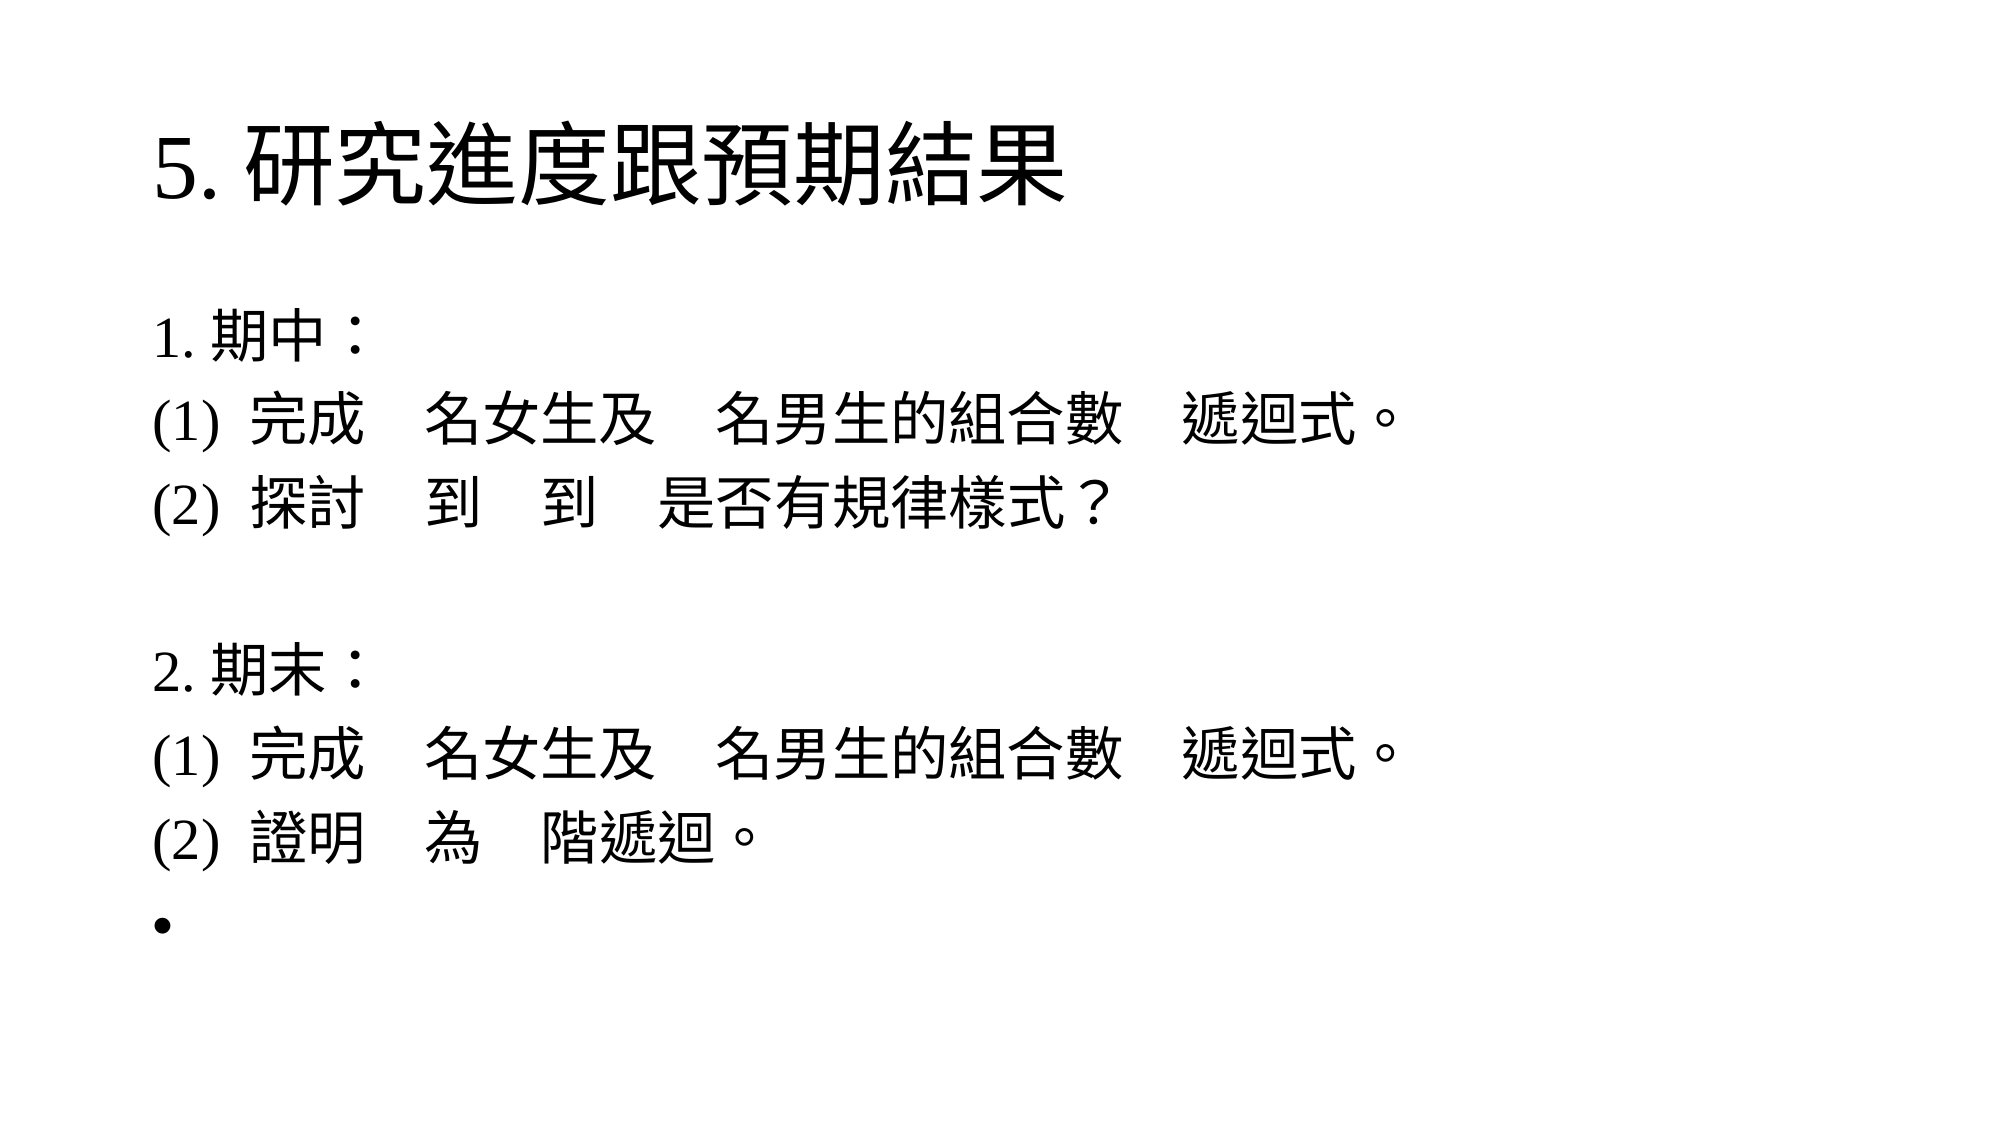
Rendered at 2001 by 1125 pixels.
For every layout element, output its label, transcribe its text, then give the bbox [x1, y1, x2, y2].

list 1.期中： (1) 完成 名女生及 名男生的組合數 遞迴式。 (2) 探討 到 到 是否有規律樣式？ 2.期末： (1) 完成 名女生及 名男生的組合數 遞迴式。 (2) 證明 為 階遞迴。 [137, 299, 1863, 1014]
title 5.研究進度跟預期結果 [137, 59, 1863, 278]
